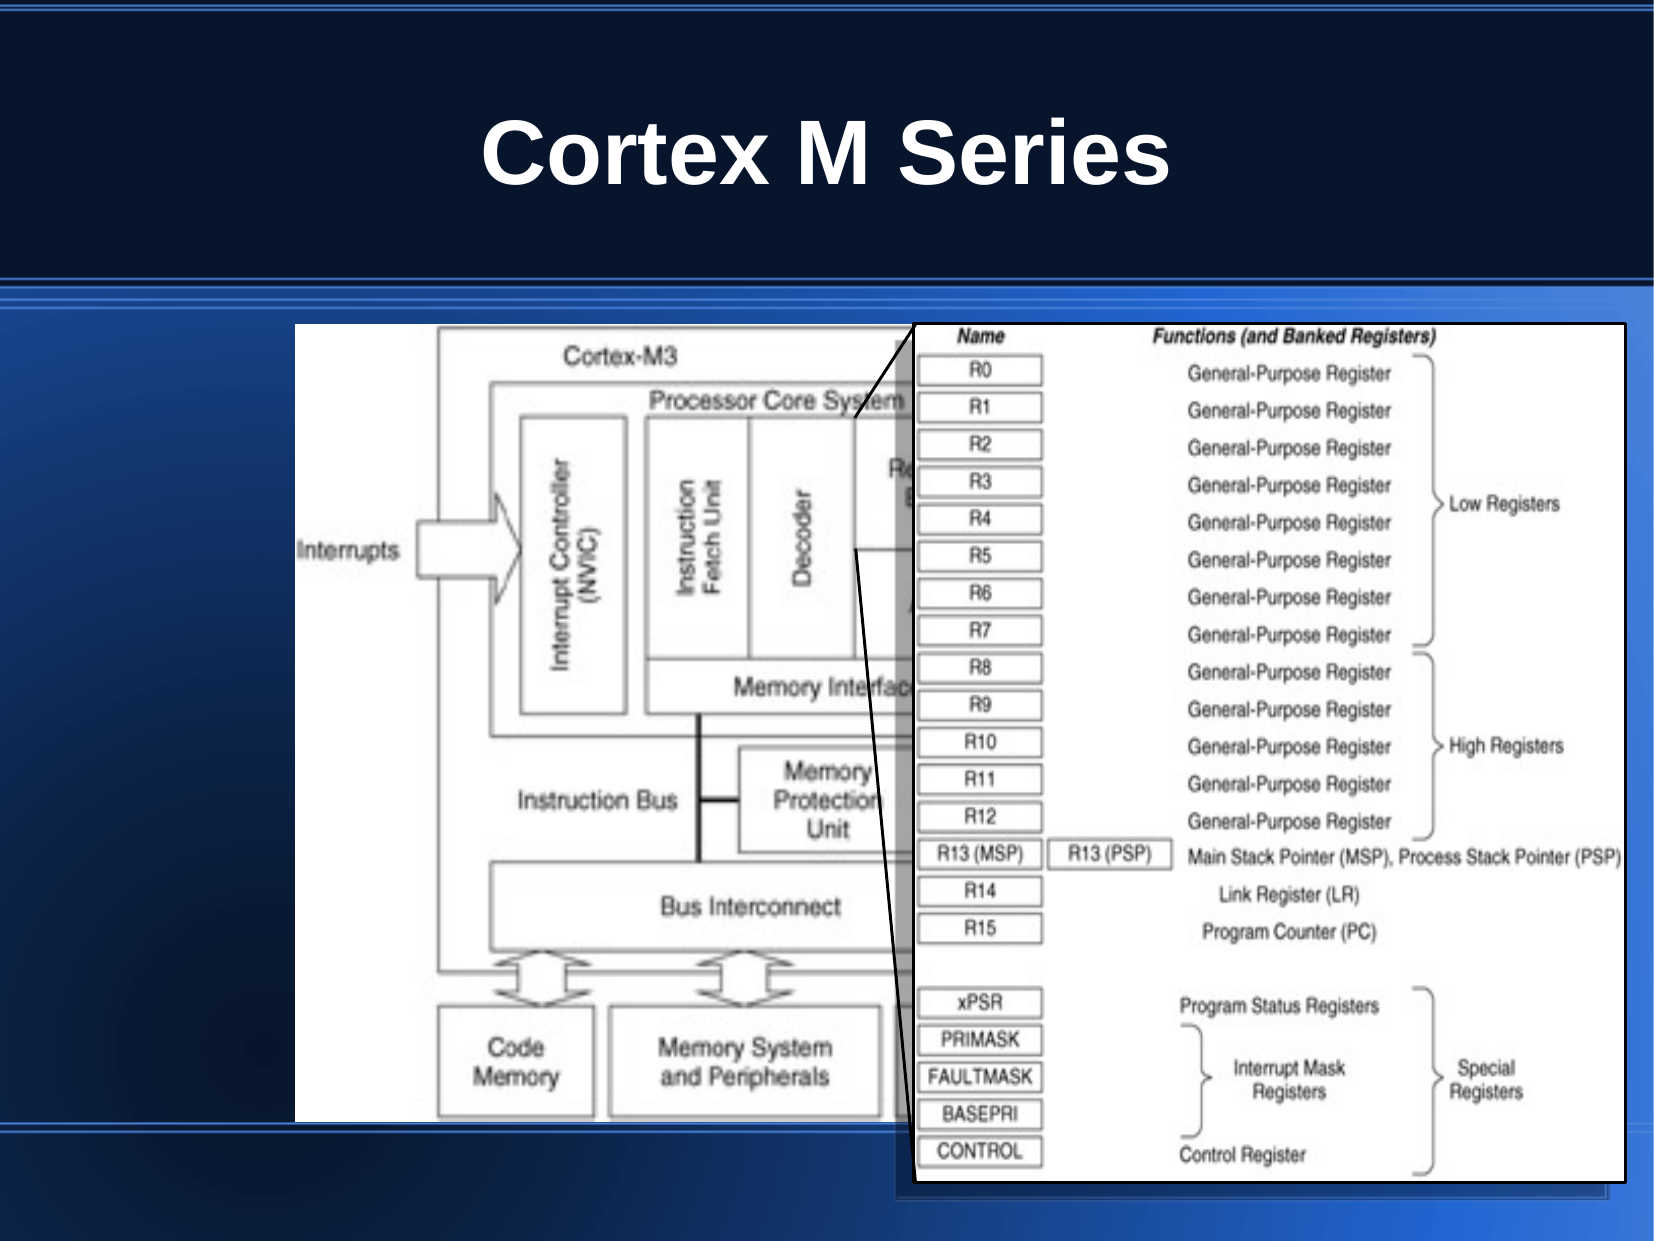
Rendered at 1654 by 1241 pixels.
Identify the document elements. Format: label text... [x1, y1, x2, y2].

title Cortex M Series [82, 49, 1571, 257]
picture [0, 0, 1654, 1241]
